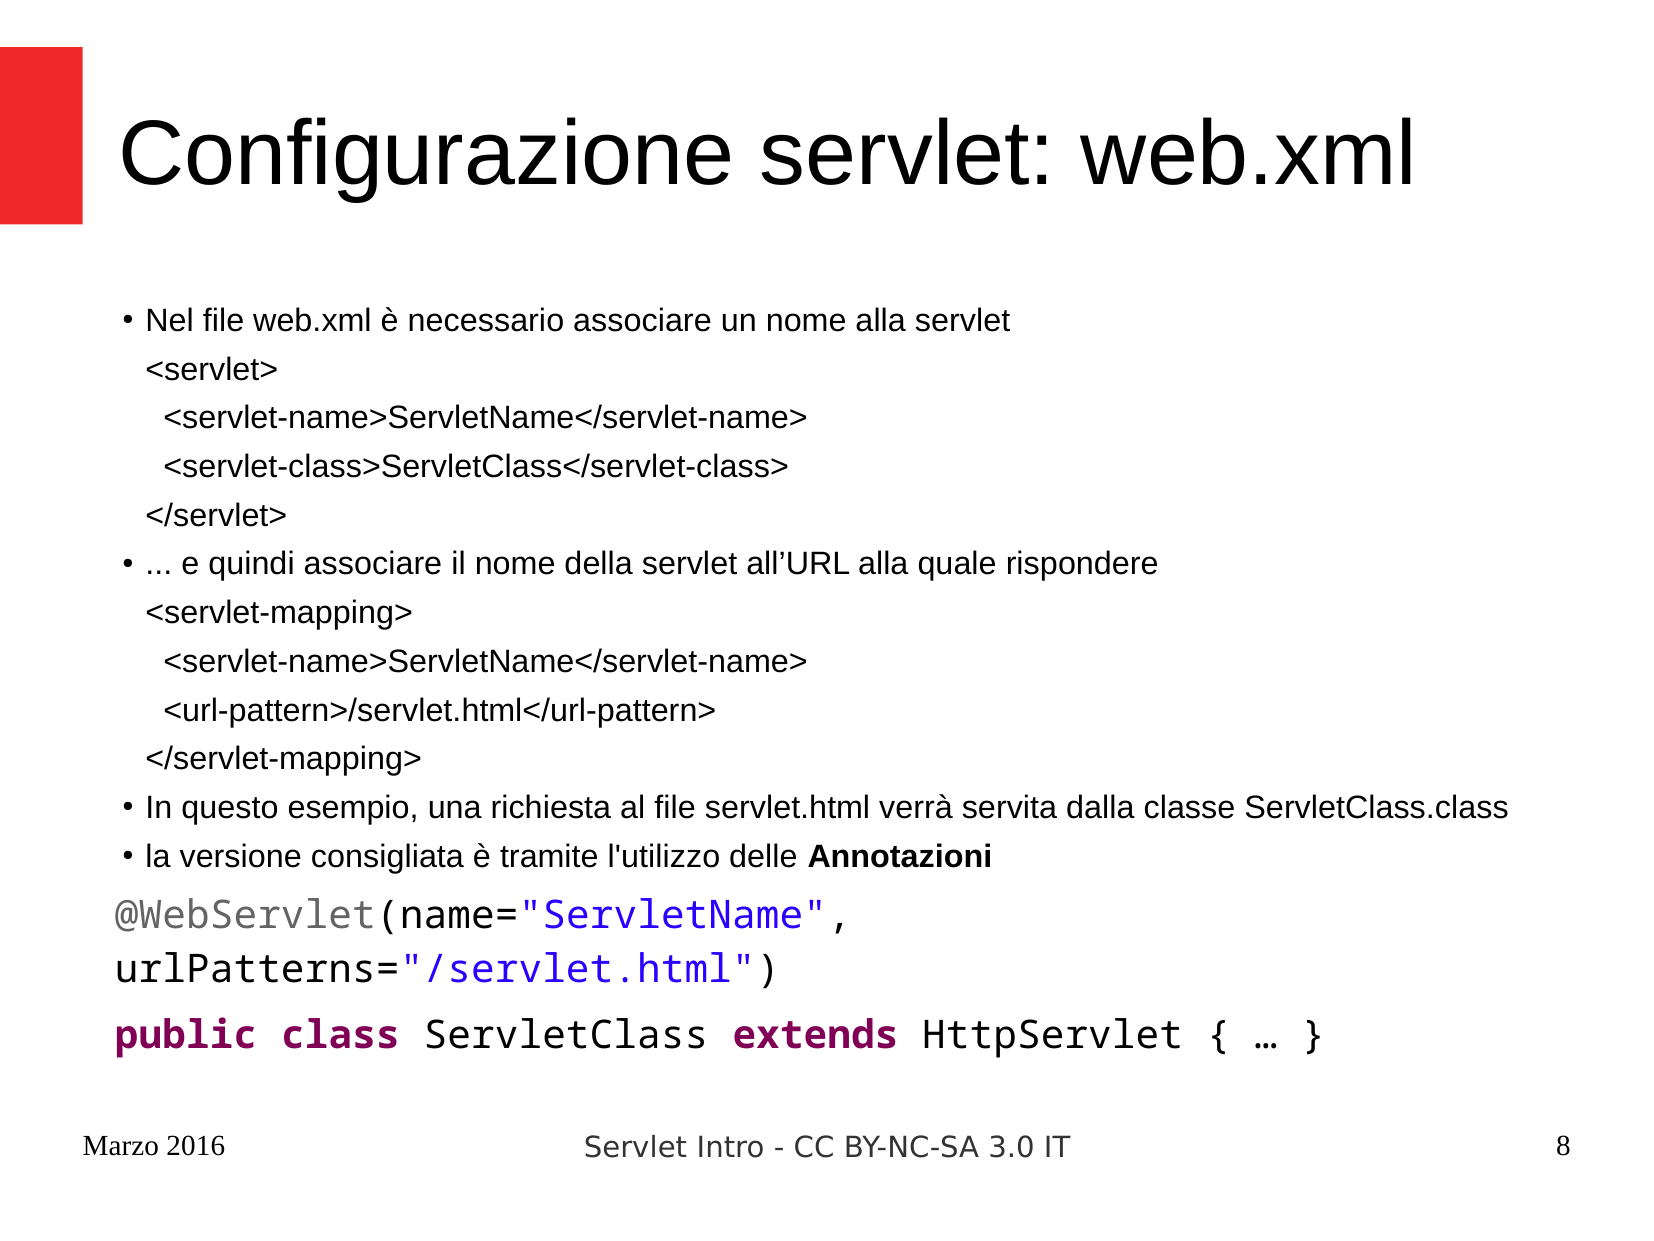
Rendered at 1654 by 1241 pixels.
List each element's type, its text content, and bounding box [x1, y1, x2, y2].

title Configurazione servlet: web.xml [118, 49, 1607, 257]
list Nel file web.xml è necessario associare un nome alla servlet <servlet> <servlet-name>ServletName</servlet-name> <servlet-class>ServletClass</servlet-class> </servlet> ... e quindi associare il nome della servlet all’URL alla quale rispondere <servlet-mapping> <servlet-name>ServletName</servlet-name> <url-pattern>/servlet.html</url-pattern> </servlet-mapping> In questo esempio, una richiesta al file servlet.html verrà servita dalla classe ServletClass.class la versione consigliata è tramite l'utilizzo delle Annotazioni @WebServlet(name="ServletName", urlPatterns="/servlet.html") public class ServletClass extends HttpServlet { … } [114, 302, 1539, 1063]
